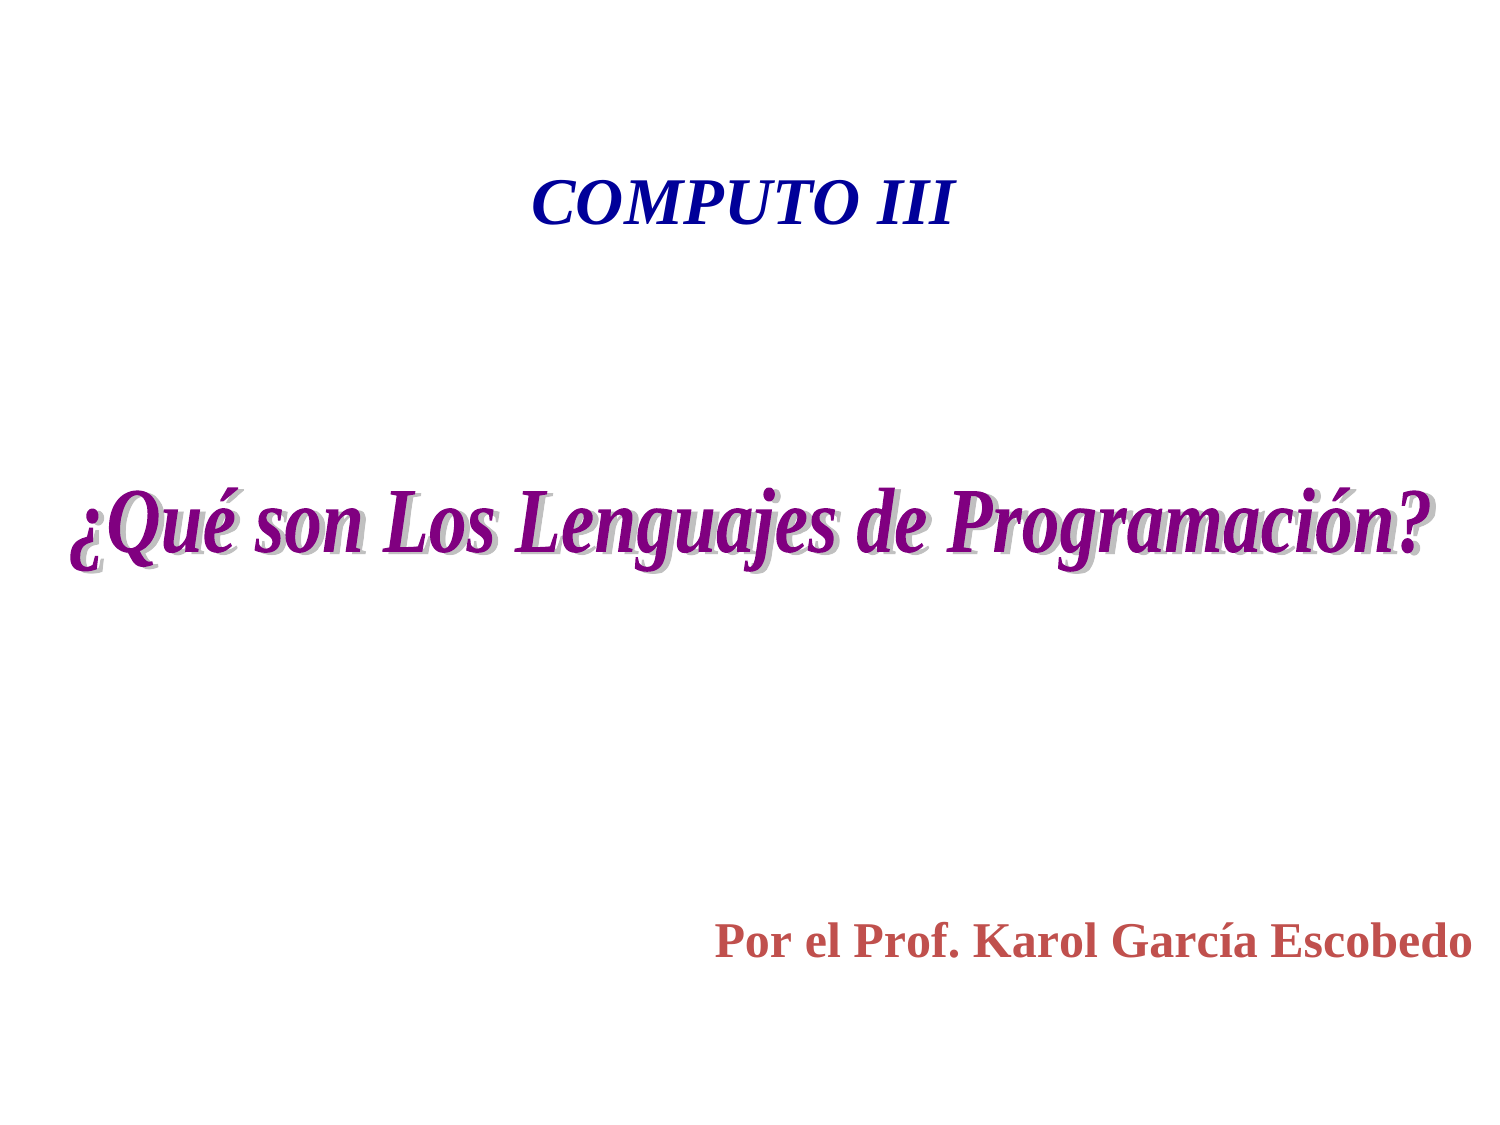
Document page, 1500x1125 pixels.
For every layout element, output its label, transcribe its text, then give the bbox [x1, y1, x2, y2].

text_box ¿Qué son Los Lenguajes de Programación? [285, 508, 320, 553]
text_box ¿Qué son Los Lenguajes de Programación? [895, 508, 926, 553]
text_box ¿Qué son Los Lenguajes de Programación? [108, 490, 159, 568]
text_box ¿Qué son Los Lenguajes de Programación? [595, 508, 633, 552]
text_box ¿Qué son Los Lenguajes de Programación? [163, 509, 201, 554]
text_box ¿Qué son Los Lenguajes de Programación? [716, 508, 752, 553]
text_box ¿Qué son Los Lenguajes de Programación? [204, 508, 235, 553]
text_box ¿Qué son Los Lenguajes de Programación? [1165, 508, 1220, 552]
text_box ¿Qué son Los Lenguajes de Programación? [1223, 508, 1259, 553]
text_box ¿Qué son Los Lenguajes de Programación? [514, 491, 558, 552]
text_box ¿Qué son Los Lenguajes de Programación? [254, 508, 282, 553]
text_box ¿Qué son Los Lenguajes de Programación? [634, 508, 673, 572]
text_box ¿Qué son Los Lenguajes de Programación? [1022, 508, 1057, 553]
text_box ¿Qué son Los Lenguajes de Programación? [1354, 508, 1391, 552]
text_box ¿Qué son Los Lenguajes de Programación? [430, 508, 465, 553]
text_box ¿Qué son Los Lenguajes de Programación? [466, 508, 494, 553]
text_box ¿Qué son Los Lenguajes de Programación? [807, 508, 836, 553]
text_box Por el Prof. Karol García Escobedo [699, 899, 1500, 976]
text_box COMPUTO III [274, 149, 1213, 246]
text_box ¿Qué son Los Lenguajes de Programación? [382, 491, 426, 552]
text_box ¿Qué son Los Lenguajes de Programación? [323, 508, 361, 552]
text_box ¿Qué son Los Lenguajes de Programación? [676, 509, 714, 554]
text_box ¿Qué son Los Lenguajes de Programación? [993, 508, 1023, 552]
text_box ¿Qué son Los Lenguajes de Programación? [1261, 508, 1293, 553]
text_box ¿Qué son Los Lenguajes de Programación? [857, 487, 895, 553]
text_box ¿Qué son Los Lenguajes de Programación? [743, 509, 773, 572]
text_box ¿Qué son Los Lenguajes de Programación? [1401, 490, 1430, 535]
text_box ¿Qué son Los Lenguajes de Programación? [1127, 508, 1163, 553]
text_box ¿Qué son Los Lenguajes de Programación? [1316, 508, 1351, 553]
text_box ¿Qué son Los Lenguajes de Programación? [70, 527, 99, 572]
text_box ¿Qué son Los Lenguajes de Programación? [1058, 508, 1096, 572]
text_box ¿Qué son Los Lenguajes de Programación? [946, 491, 993, 552]
text_box ¿Qué son Los Lenguajes de Programación? [562, 508, 593, 553]
text_box ¿Qué son Los Lenguajes de Programación? [1098, 508, 1128, 552]
text_box ¿Qué son Los Lenguajes de Programación? [776, 508, 807, 553]
